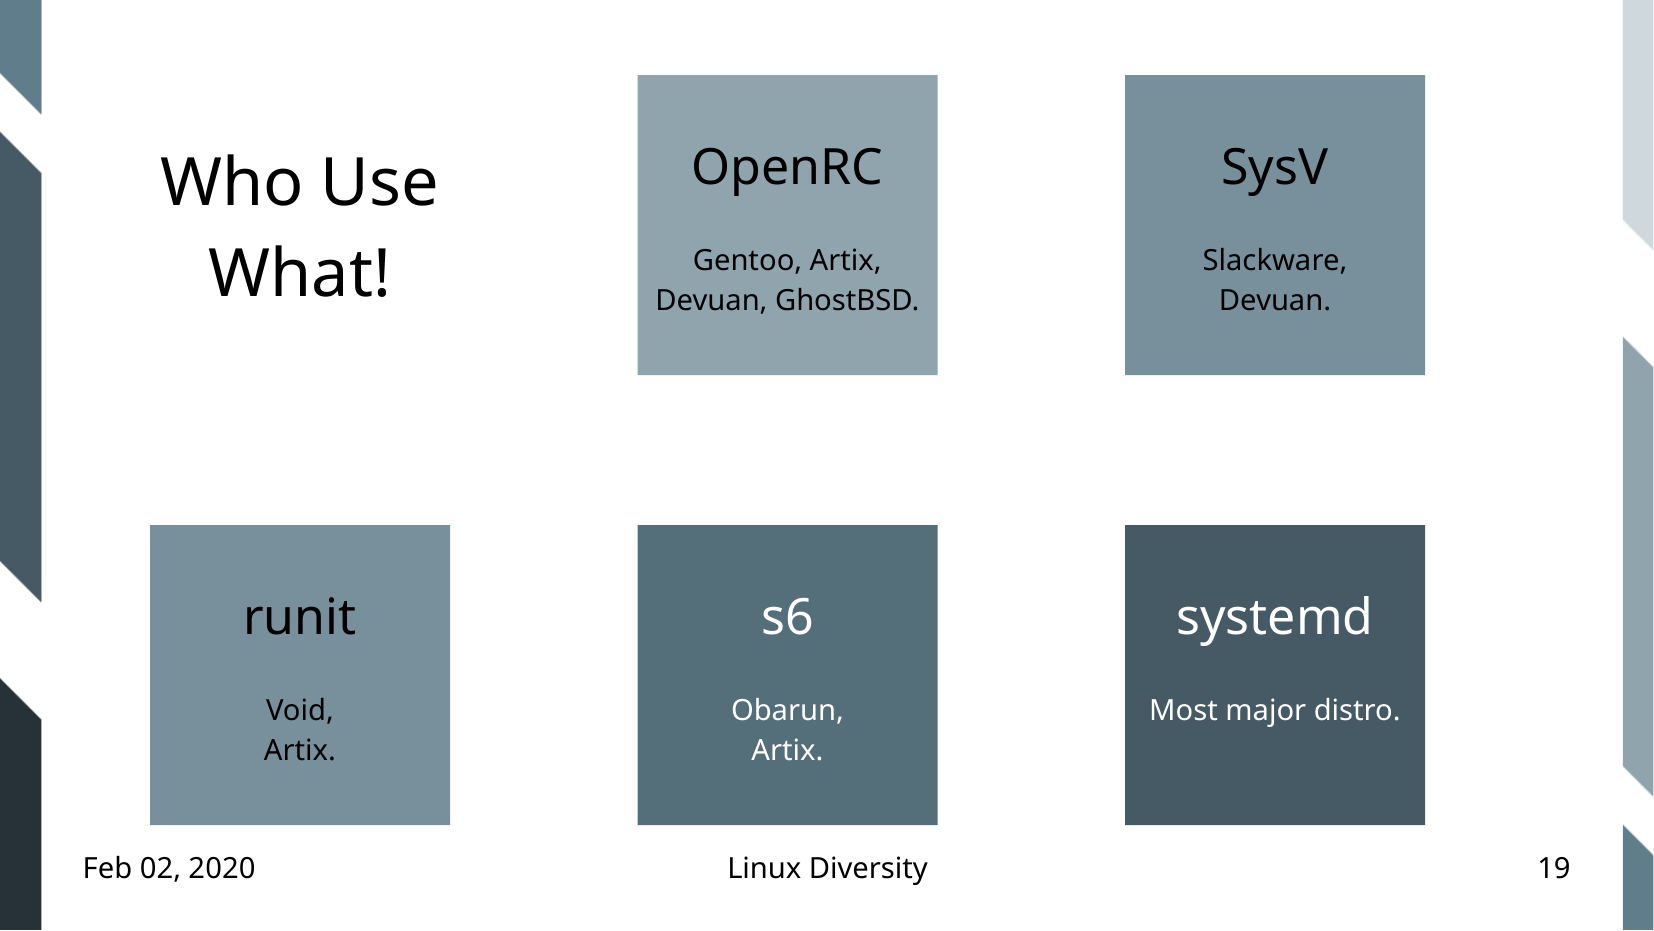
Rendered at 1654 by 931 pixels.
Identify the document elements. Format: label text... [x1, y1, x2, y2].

list runit Void, Artix. [150, 525, 451, 826]
list systemd Most major distro. [1125, 525, 1426, 826]
title Who Use What! [150, 75, 451, 376]
list s6 Obarun, Artix. [637, 525, 938, 826]
picture [0, 0, 1654, 930]
list SysV Slackware, Devuan. [1125, 75, 1426, 376]
list OpenRC Gentoo, Artix, Devuan, GhostBSD. [637, 75, 938, 376]
